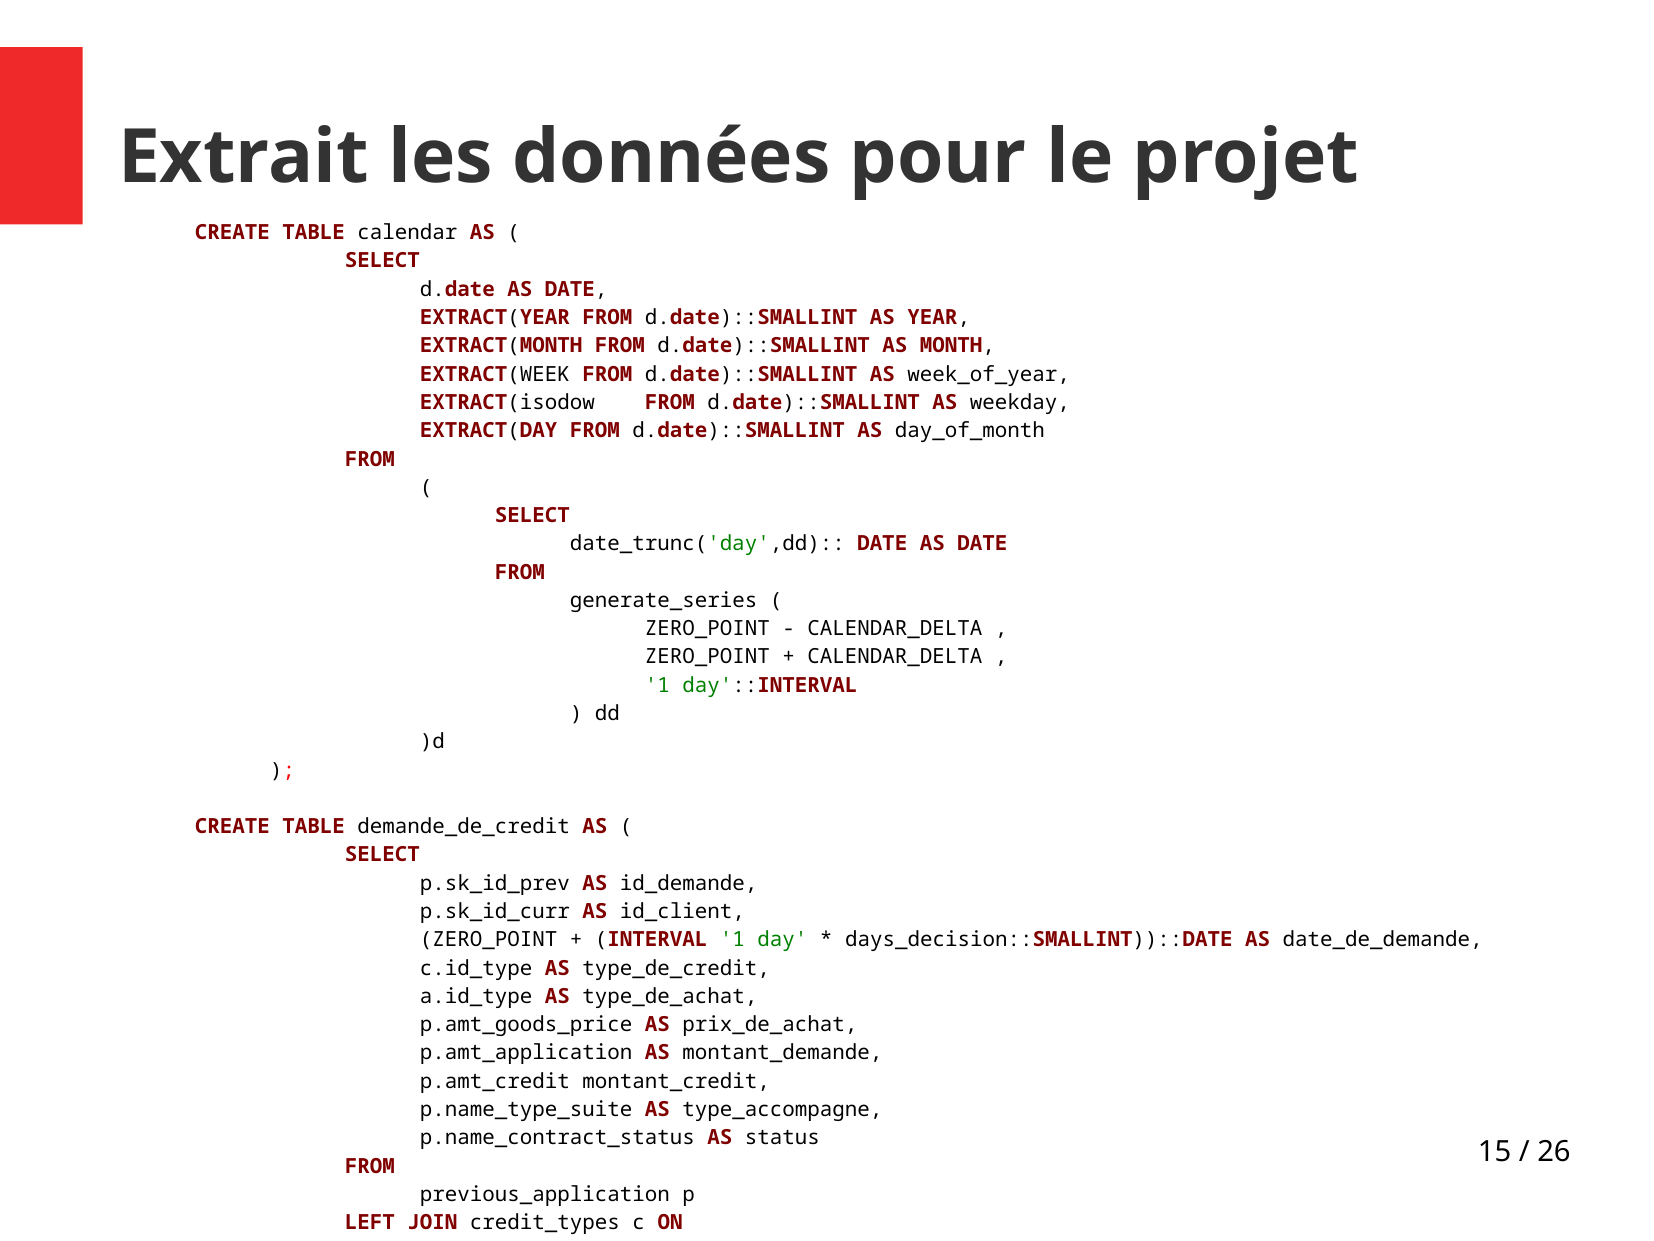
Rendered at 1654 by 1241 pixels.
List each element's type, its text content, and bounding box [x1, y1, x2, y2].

title Extrait les données pour le projet [118, 49, 1571, 257]
text_box CREATE TABLE calendar AS ( SELECT d.date AS DATE, EXTRACT(YEAR FROM d.date)::SMALLINT AS YEAR, EXTRACT(MONTH FROM d.date)::SMALLINT AS MONTH, EXTRACT(WEEK FROM d.date)::SMALLINT AS week_of_year, EXTRACT(isodow FROM d.date)::SMALLINT AS weekday, EXTRACT(DAY FROM d.date)::SMALLINT AS day_of_month FROM ( SELECT date_trunc('day',dd):: DATE AS DATE FROM generate_series ( ZERO_POINT - CALENDAR_DELTA , ZERO_POINT + CALENDAR_DELTA , '1 day'::INTERVAL ) dd )d ); CREATE TABLE demande_de_credit AS ( SELECT p.sk_id_prev AS id_demande, p.sk_id_curr AS id_client, (ZERO_POINT + (INTERVAL '1 day' * days_decision::SMALLINT))::DATE AS date_de_demande, c.id_type AS type_de_credit, a.id_type AS type_de_achat, p.amt_goods_price AS prix_de_achat, p.amt_application AS montant_demande, p.amt_credit montant_credit, p.name_type_suite AS type_accompagne, p.name_contract_status AS status FROM previous_application p LEFT JOIN credit_types c ON c.nom_de_type = p.name_contract_type LEFT JOIN achat_types a ON a.nom_de_type = p.name_goods_category ); [105, 210, 1498, 1196]
